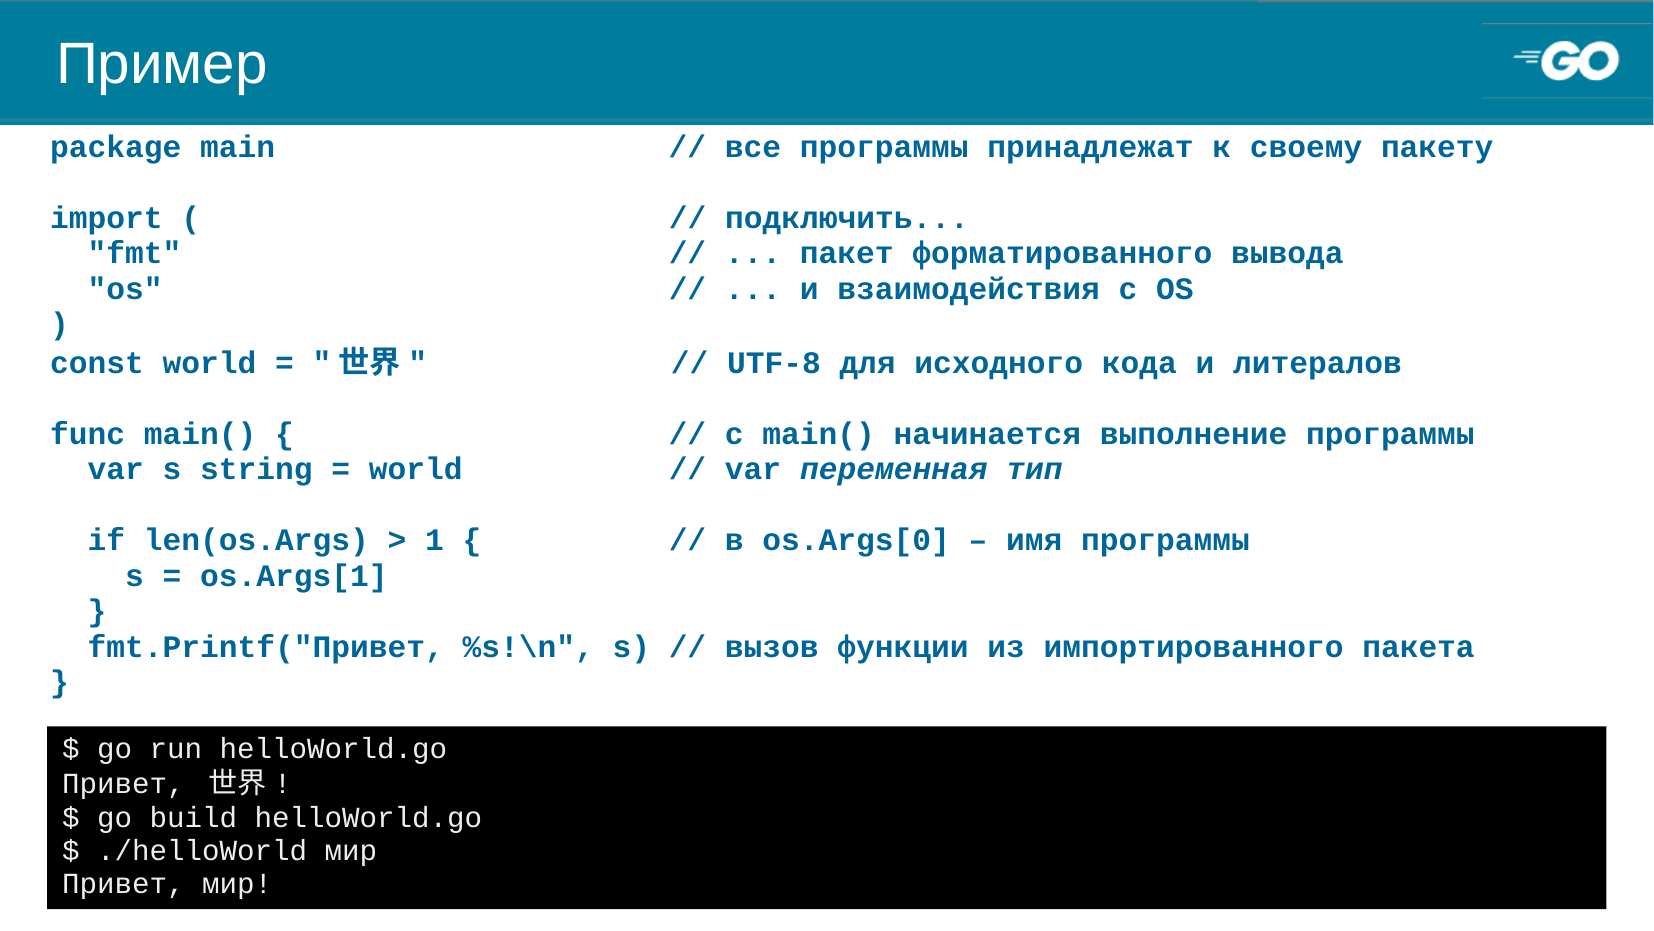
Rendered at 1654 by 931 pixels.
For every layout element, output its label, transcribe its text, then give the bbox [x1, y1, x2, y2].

text_box $ go run helloWorld.go Привет, 世界! $ go build helloWorld.go $ ./helloWorld мир Привет, мир! [47, 726, 1607, 910]
text_box package main // все программы принадлежат к своему пакету import ( // подключить... "fmt" // ... пакет форматированного вывода "os" // ... и взаимодействия с OS ) const world = "世界" // UTF-8 для исходного кода и литералов func main() { // с main() начинается выполнение программы var s string = world // var переменная тип if len(os.Args) > 1 { // в os.Args[0] – имя программы s = os.Args[1] } fmt.Printf("Привет, %s!\n", s) // вызов функции из импортированного пакета } [35, 124, 1619, 710]
text_box Пример [41, 23, 1495, 104]
picture [1542, 41, 1619, 81]
